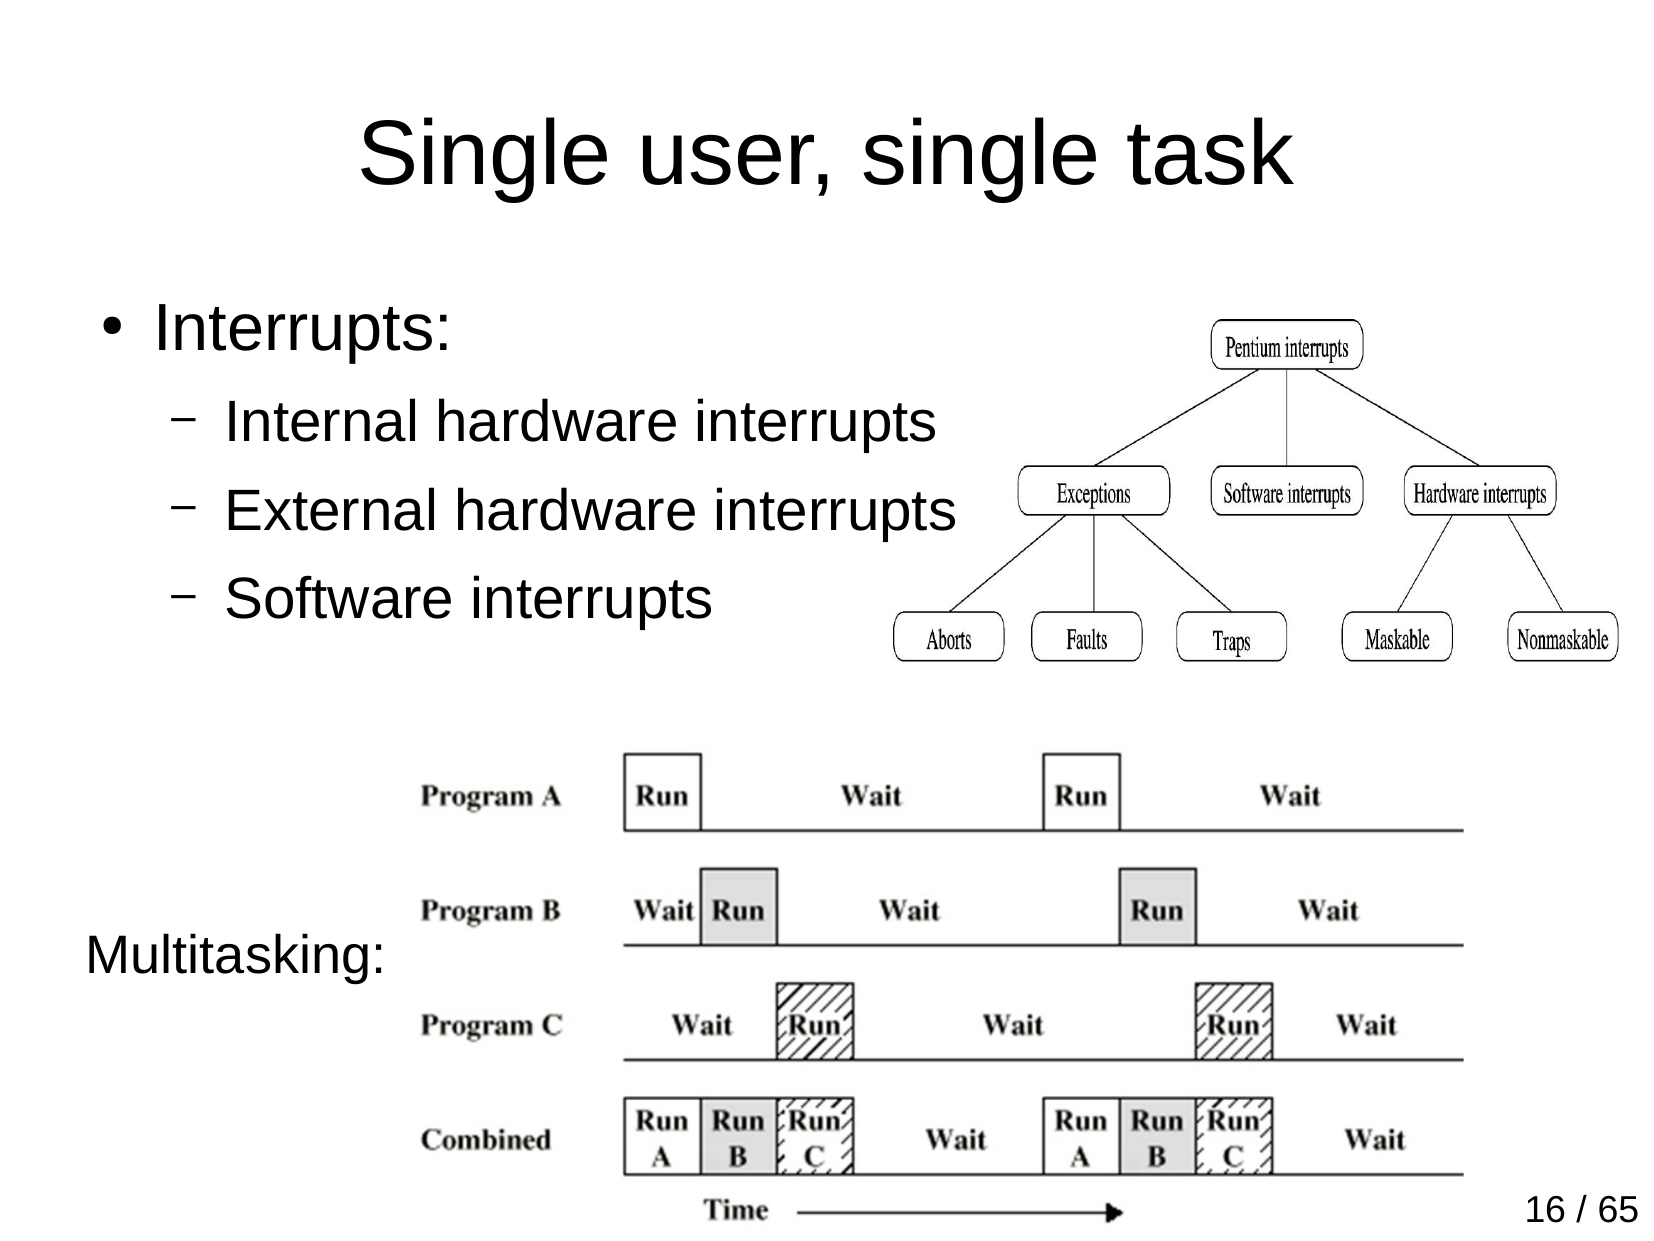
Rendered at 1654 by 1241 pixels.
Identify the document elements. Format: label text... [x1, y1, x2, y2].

text_box Multitasking: [70, 916, 403, 993]
text_box <number> / 65 [1380, 1181, 1654, 1238]
picture [1571, 319, 1619, 662]
picture [413, 734, 1465, 1229]
title Single user, single task [82, 49, 1571, 257]
list Interrupts: Internal hardware interrupts External hardware interrupts Software interrupts [82, 290, 1571, 1010]
